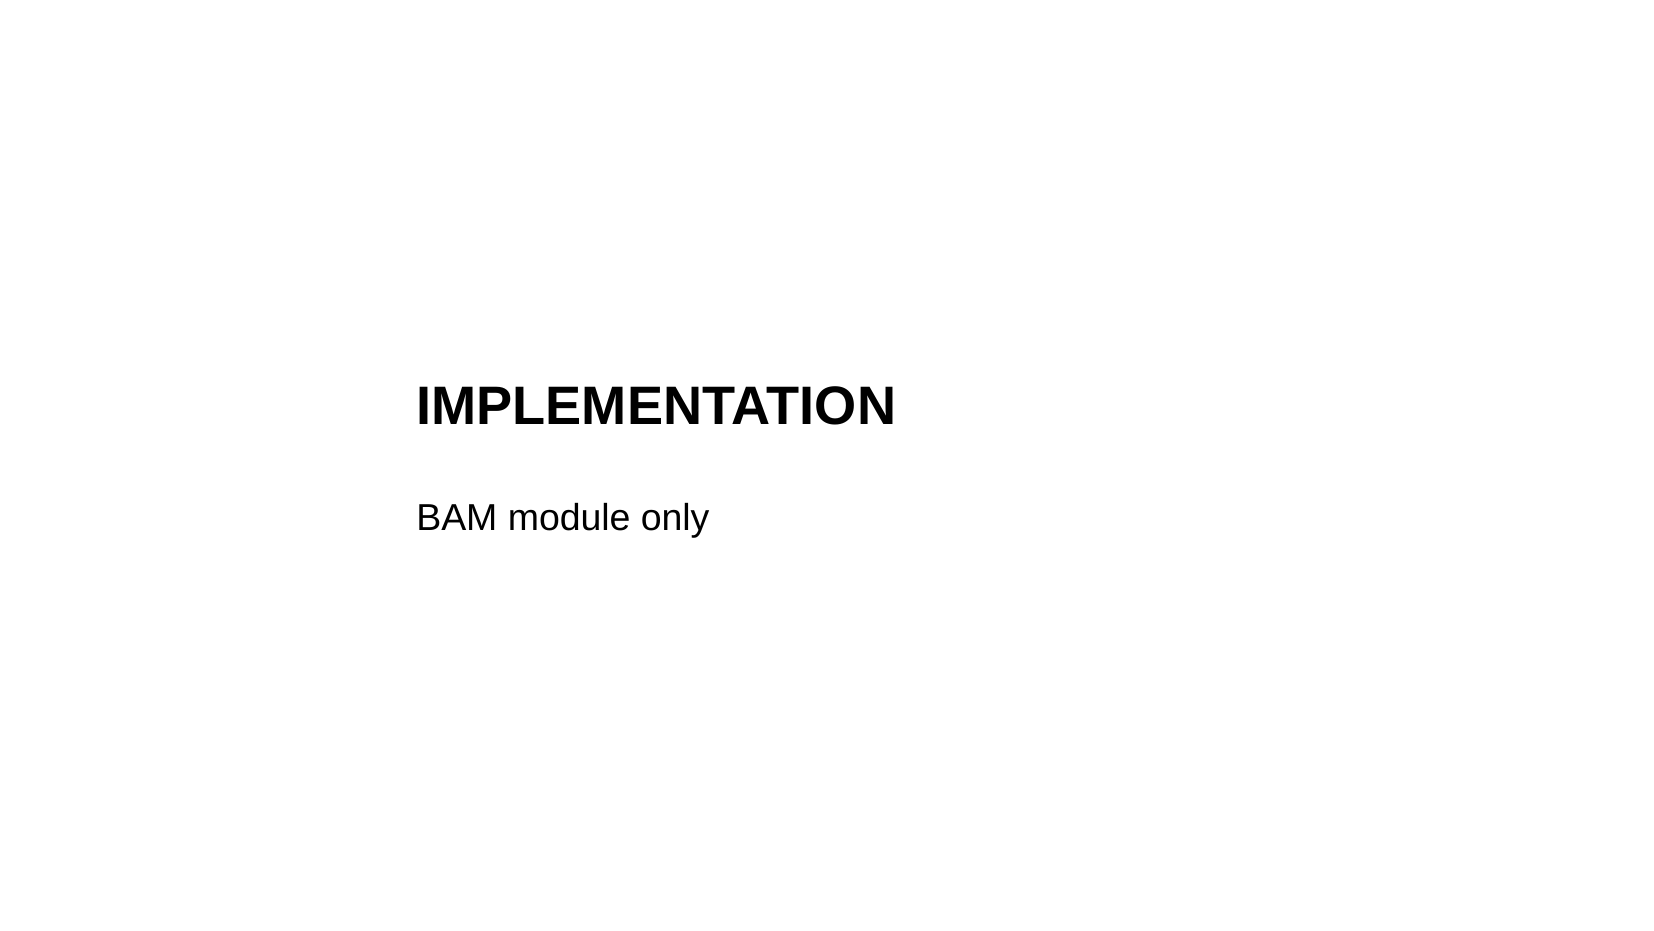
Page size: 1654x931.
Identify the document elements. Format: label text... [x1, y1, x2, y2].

text_box IMPLEMENTATION BAM module only [401, 368, 912, 547]
